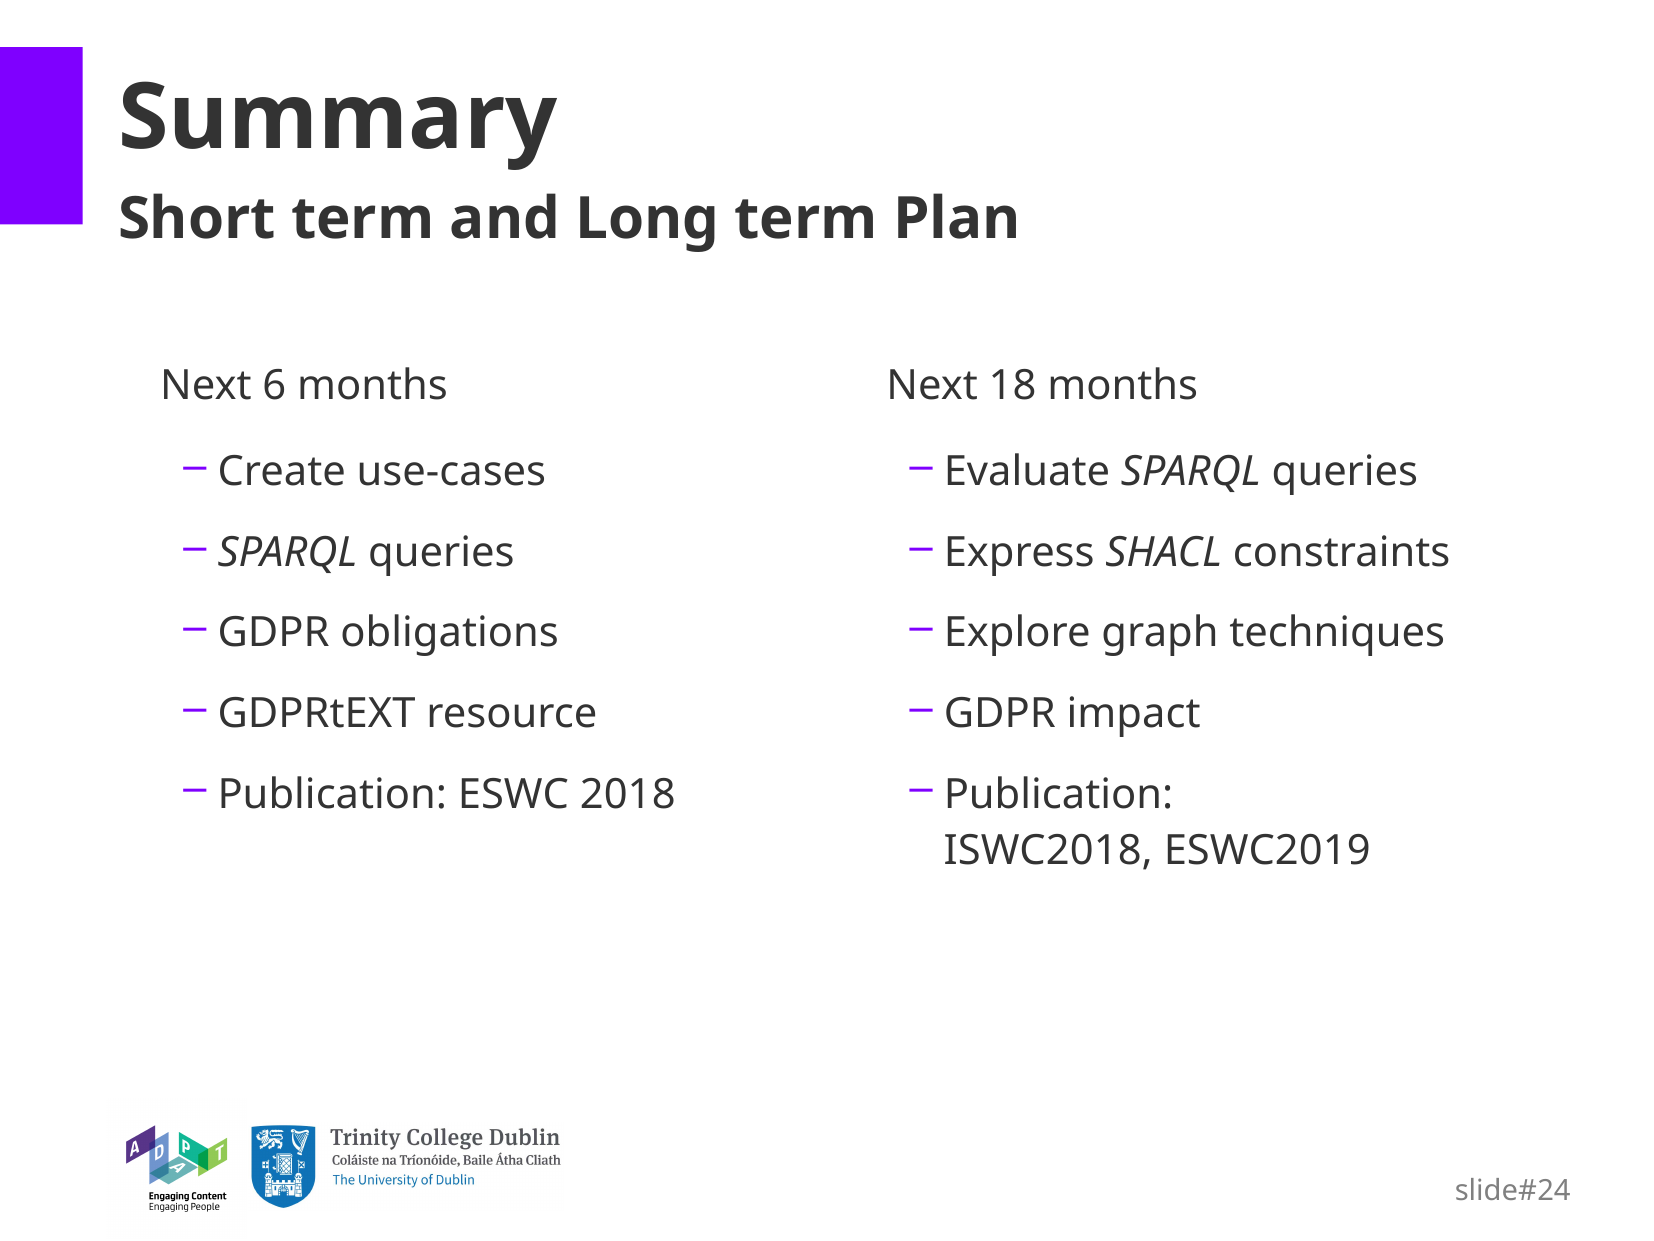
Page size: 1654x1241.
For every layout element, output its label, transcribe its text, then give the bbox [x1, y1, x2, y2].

picture [106, 1098, 247, 1239]
title Summary Short term and Long term Plan [118, 49, 1571, 257]
list Next 18 months Evaluate SPARQL queries Express SHACL constraints Explore graph techniques GDPR impact Publication: ISWC2018, ESWC2019 [844, 354, 1536, 1074]
picture [248, 1122, 564, 1211]
list Next 6 months Create use-cases SPARQL queries GDPR obligations GDPRtEXT resource Publication: ESWC 2018 [118, 354, 810, 1074]
